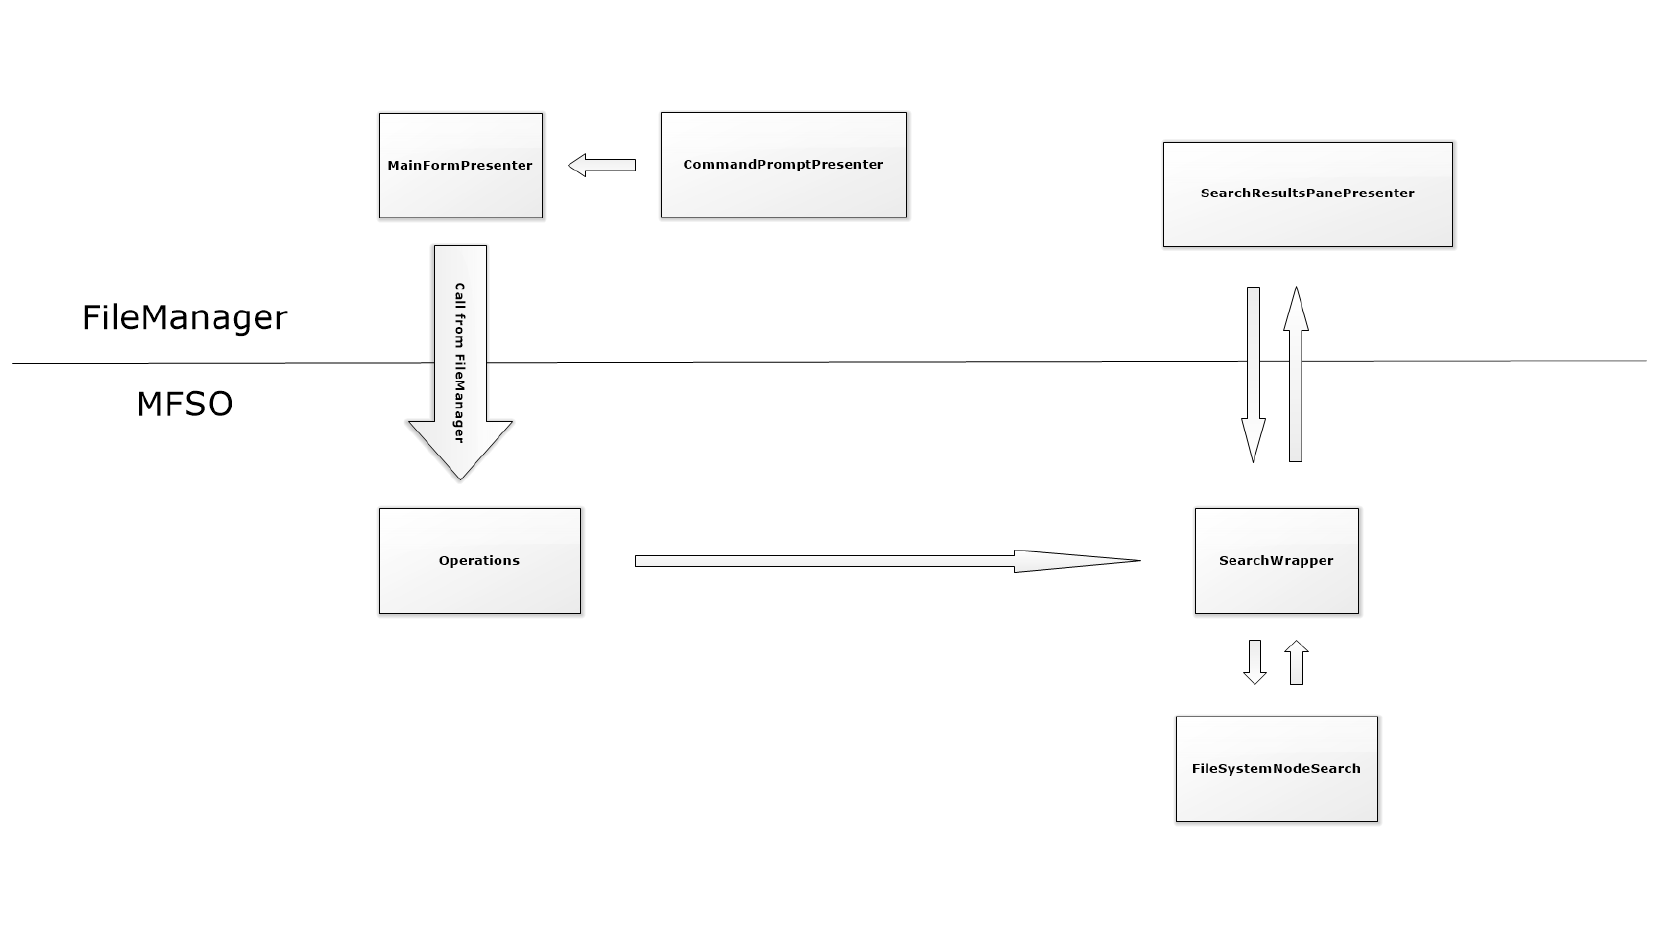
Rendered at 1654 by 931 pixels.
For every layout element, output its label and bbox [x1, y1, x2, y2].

picture [2, 99, 1654, 835]
